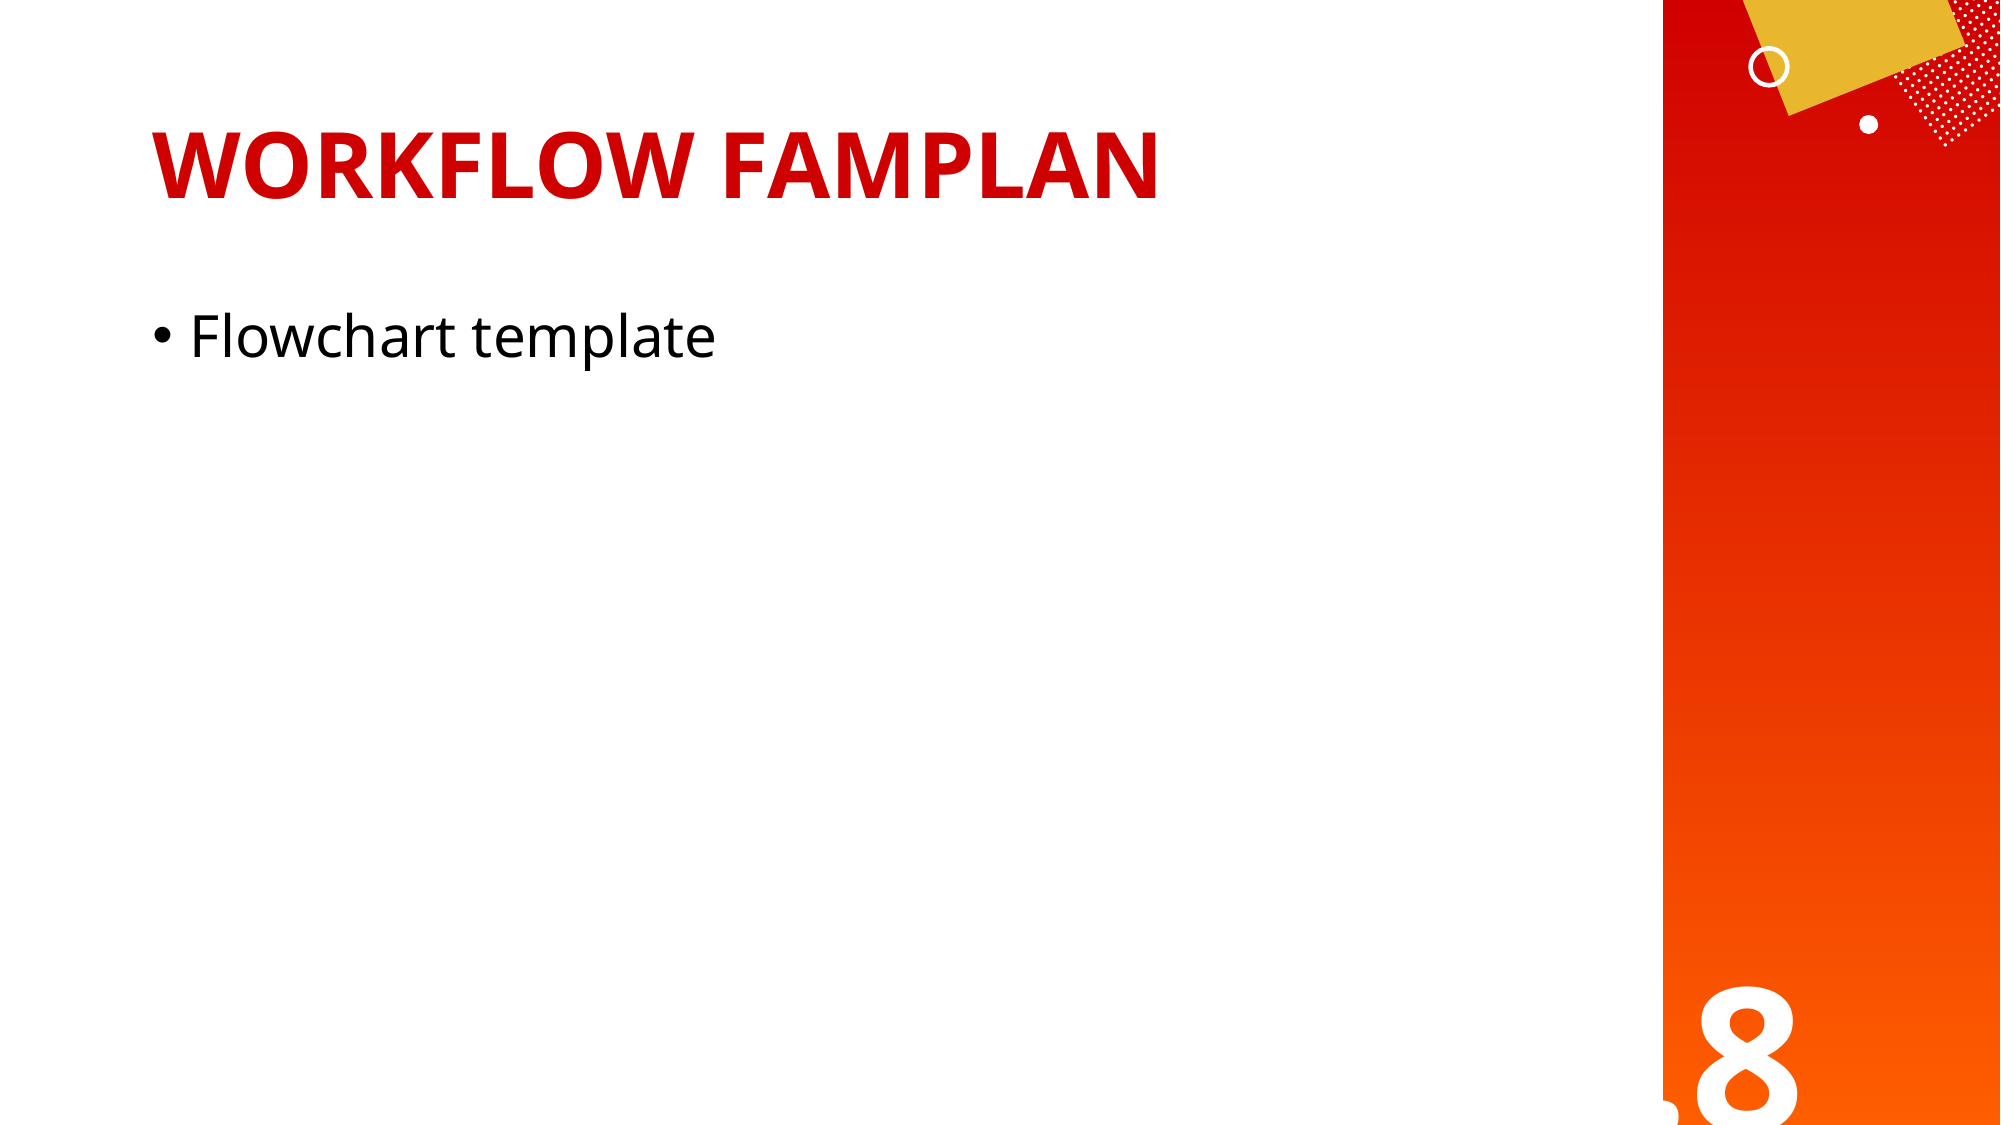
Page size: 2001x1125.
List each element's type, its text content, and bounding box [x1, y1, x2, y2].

title WORKFLOW FAMPLAN [137, 59, 1663, 278]
text_box [1663, 147, 2000, 1125]
list Flowchart template [137, 299, 1663, 1014]
text_box .8 [1618, 914, 1853, 1125]
picture [1618, 0, 2000, 147]
